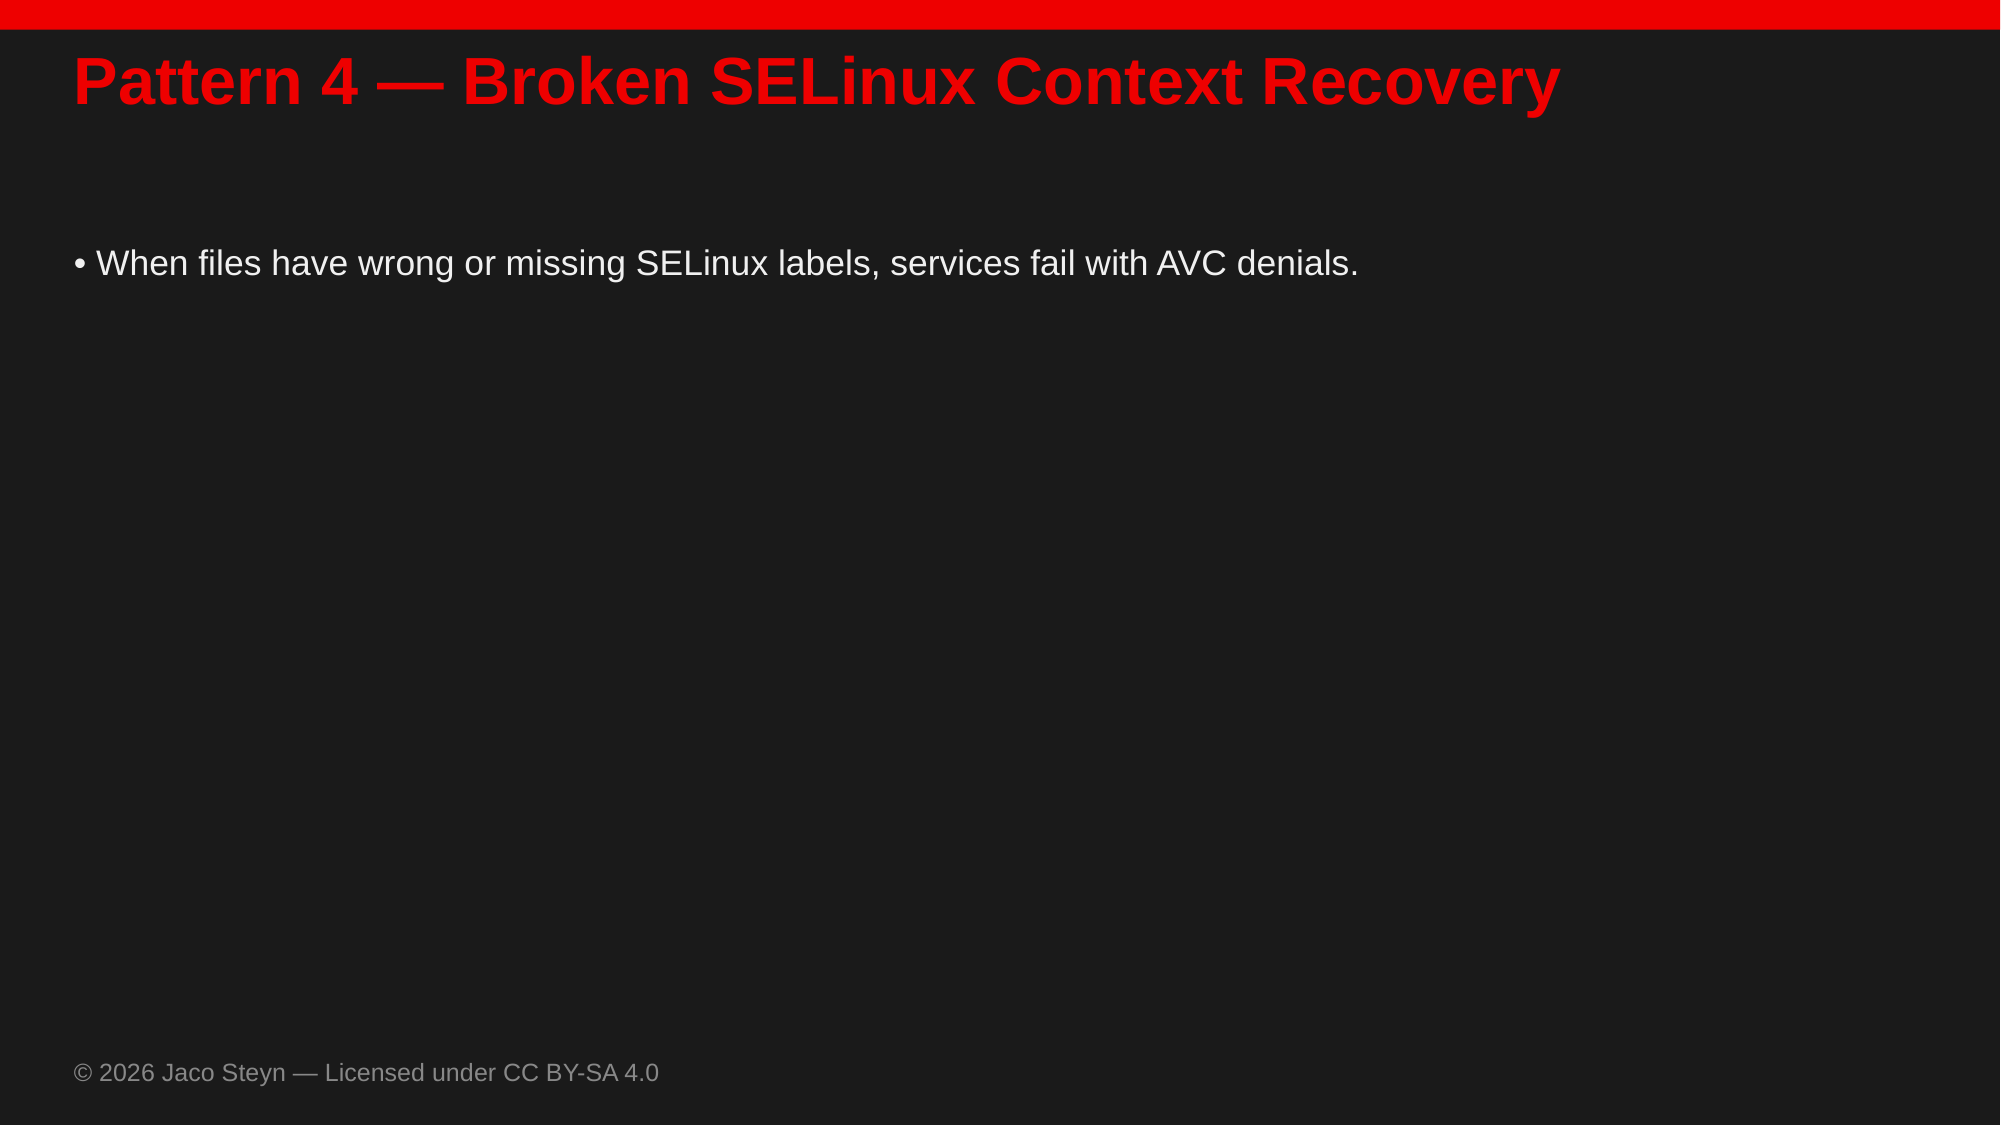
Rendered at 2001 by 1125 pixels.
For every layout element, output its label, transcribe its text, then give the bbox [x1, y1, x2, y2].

text_box • When files have wrong or missing SELinux labels, services fail with AVC denials. [59, 236, 1942, 1037]
text_box [0, 0, 2001, 30]
text_box © 2026 Jaco Steyn — Licensed under CC BY-SA 4.0 [59, 1051, 1942, 1093]
text_box Pattern 4 — Broken SELinux Context Recovery [59, 36, 1942, 208]
